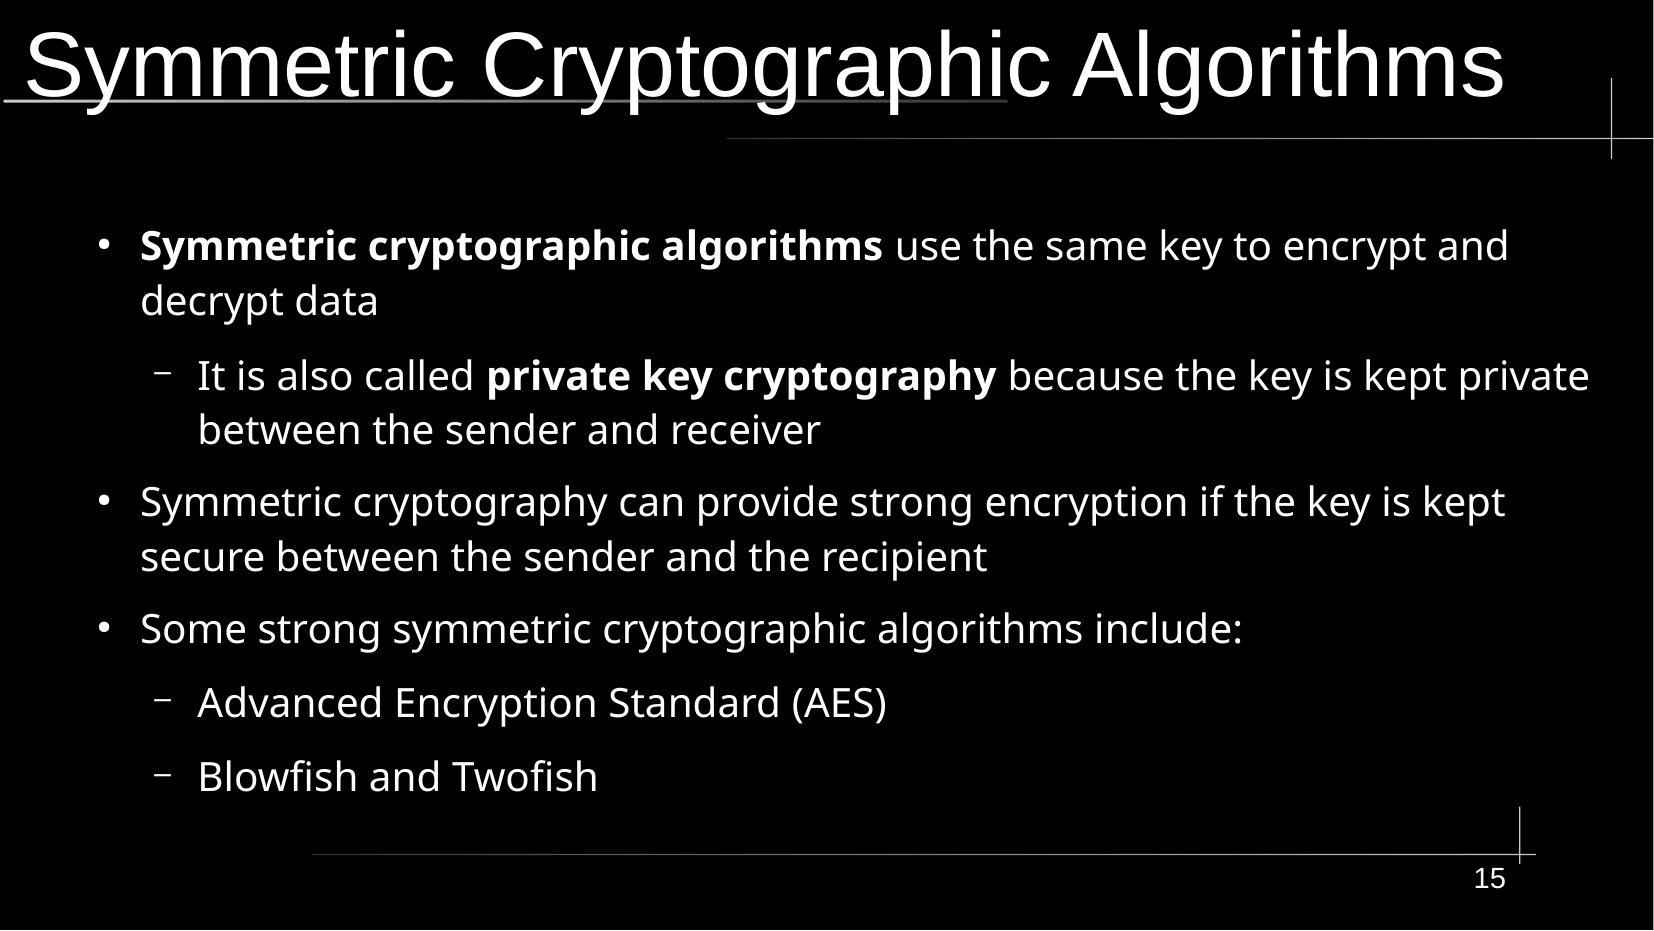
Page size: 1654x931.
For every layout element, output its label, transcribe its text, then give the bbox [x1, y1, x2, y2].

list Symmetric cryptographic algorithms use the same key to encrypt and decrypt data It is also called private key cryptography because the key is kept private between the sender and receiver Symmetric cryptography can provide strong encryption if the key is kept secure between the sender and the recipient Some strong symmetric cryptographic algorithms include: Advanced Encryption Standard (AES) Blowfish and Twofish [82, 217, 1592, 811]
title Symmetric Cryptographic Algorithms [23, 11, 1589, 119]
